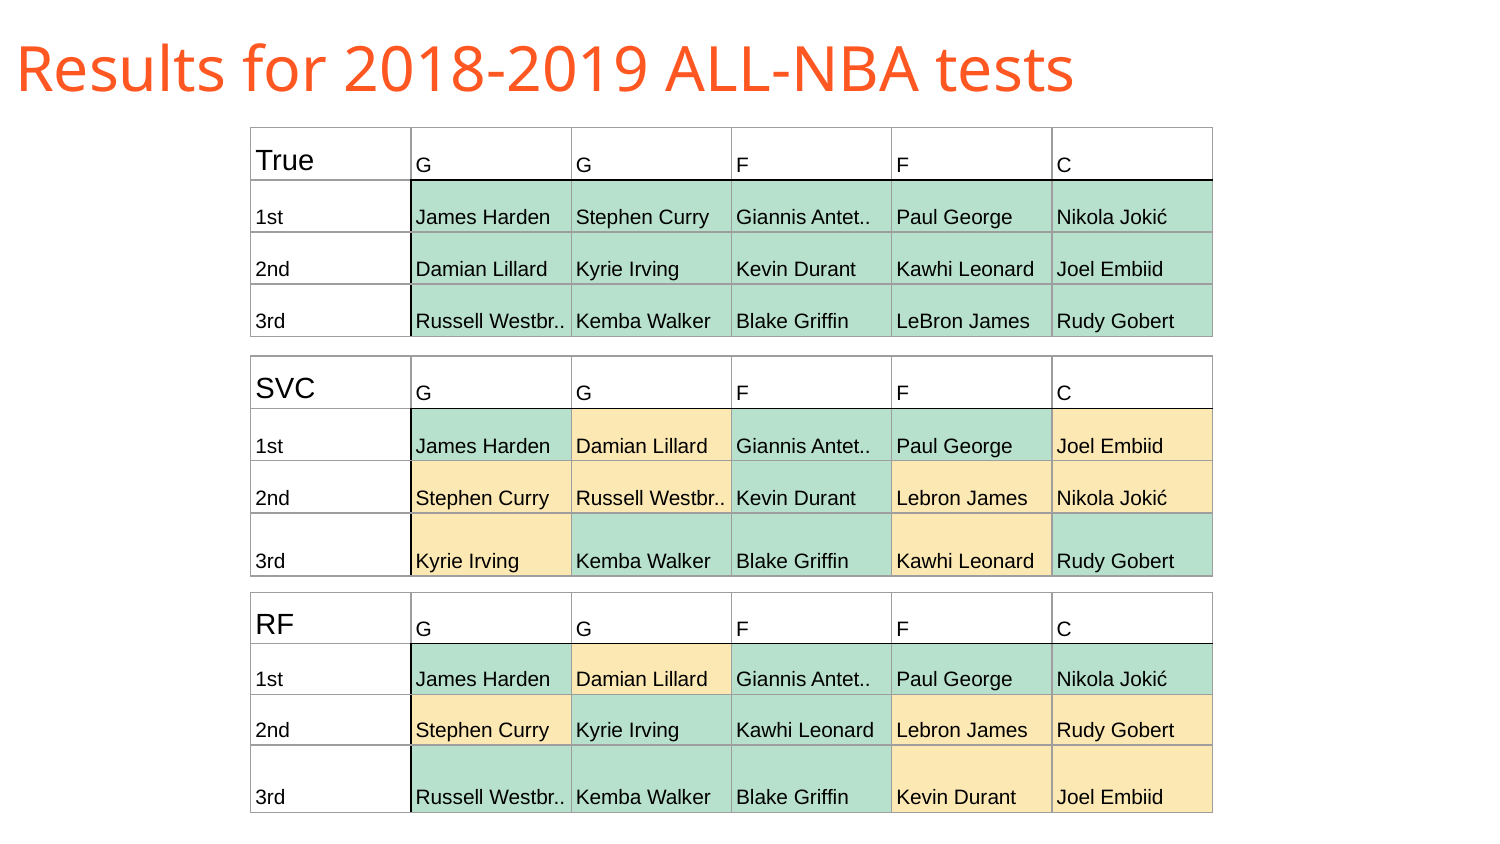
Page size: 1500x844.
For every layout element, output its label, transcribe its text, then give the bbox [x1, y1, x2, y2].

table_cell James Harden [412, 181, 571, 231]
table_header F [892, 128, 1051, 179]
table_cell Russell Westbr.. [412, 746, 571, 812]
title Results for 2018-2019 ALL-NBA tests [0, 14, 1398, 109]
table_cell Rudy Gobert [1053, 285, 1212, 336]
table_cell 3rd [251, 746, 410, 812]
table_cell Stephen Curry [412, 461, 571, 512]
table_cell Kyrie Irving [572, 233, 731, 283]
table_header F [892, 593, 1051, 643]
table_cell Paul George [892, 409, 1051, 460]
table_header G [412, 593, 571, 643]
table_cell Kemba Walker [572, 746, 731, 812]
table_cell Giannis Antet.. [732, 181, 891, 231]
table_cell Kemba Walker [572, 285, 731, 336]
table_cell Lebron James [892, 695, 1051, 744]
table_cell Rudy Gobert [1053, 514, 1212, 575]
table_header G [572, 357, 731, 408]
table_cell Damian Lillard [572, 409, 731, 460]
table_cell Giannis Antet.. [732, 409, 891, 460]
table_cell Rudy Gobert [1053, 695, 1212, 744]
table_cell Russell Westbr.. [412, 285, 571, 336]
table_header C [1053, 128, 1212, 179]
table_cell Joel Embiid [1053, 746, 1212, 812]
table_cell Nikola Jokić [1053, 644, 1212, 694]
table_header RF [251, 593, 410, 643]
table_cell Paul George [892, 644, 1051, 694]
table_header C [1053, 357, 1212, 408]
table_cell Nikola Jokić [1053, 181, 1212, 231]
table_cell James Harden [412, 409, 571, 460]
table_cell 2nd [251, 695, 410, 744]
table_cell Kawhi Leonard [732, 695, 891, 744]
table_header F [732, 357, 891, 408]
table_cell 2nd [251, 233, 410, 283]
table_cell Kemba Walker [572, 514, 731, 575]
table_cell Damian Lillard [412, 233, 571, 283]
table_cell Nikola Jokić [1053, 461, 1212, 512]
table_header True [251, 128, 410, 179]
table_cell Paul George [892, 181, 1051, 231]
table_cell Kawhi Leonard [892, 233, 1051, 283]
table_cell Kawhi Leonard [892, 514, 1051, 575]
table_cell Russell Westbr.. [572, 461, 731, 512]
table_cell Kyrie Irving [572, 695, 731, 744]
table_cell LeBron James [892, 285, 1051, 336]
table_cell James Harden [412, 644, 571, 694]
table_cell Lebron James [892, 461, 1051, 512]
table_cell 2nd [251, 461, 410, 512]
table_cell 3rd [251, 285, 410, 336]
table_cell Stephen Curry [572, 181, 731, 231]
table_cell Joel Embiid [1053, 233, 1212, 283]
table_cell Kyrie Irving [412, 514, 571, 575]
table_cell Kevin Durant [732, 233, 891, 283]
table_header G [412, 128, 571, 179]
table_header F [732, 593, 891, 643]
table_cell Stephen Curry [412, 695, 571, 744]
table_cell Blake Griffin [732, 285, 891, 336]
table_cell Blake Griffin [732, 514, 891, 575]
table_header C [1053, 593, 1212, 643]
table_cell Blake Griffin [732, 746, 891, 812]
table_cell Damian Lillard [572, 644, 731, 694]
table_header F [732, 128, 891, 179]
table_header F [892, 357, 1051, 408]
table_cell 1st [251, 181, 410, 231]
table_cell 1st [251, 409, 410, 460]
table_cell 1st [251, 644, 410, 694]
table_header G [572, 593, 731, 643]
table_cell Joel Embiid [1053, 409, 1212, 460]
table_cell Kevin Durant [892, 746, 1051, 812]
table_cell Kevin Durant [732, 461, 891, 512]
table_header SVC [251, 357, 410, 408]
table_header G [412, 357, 571, 408]
table_cell 3rd [251, 514, 410, 575]
table_cell Giannis Antet.. [732, 644, 891, 694]
table_header G [572, 128, 731, 179]
